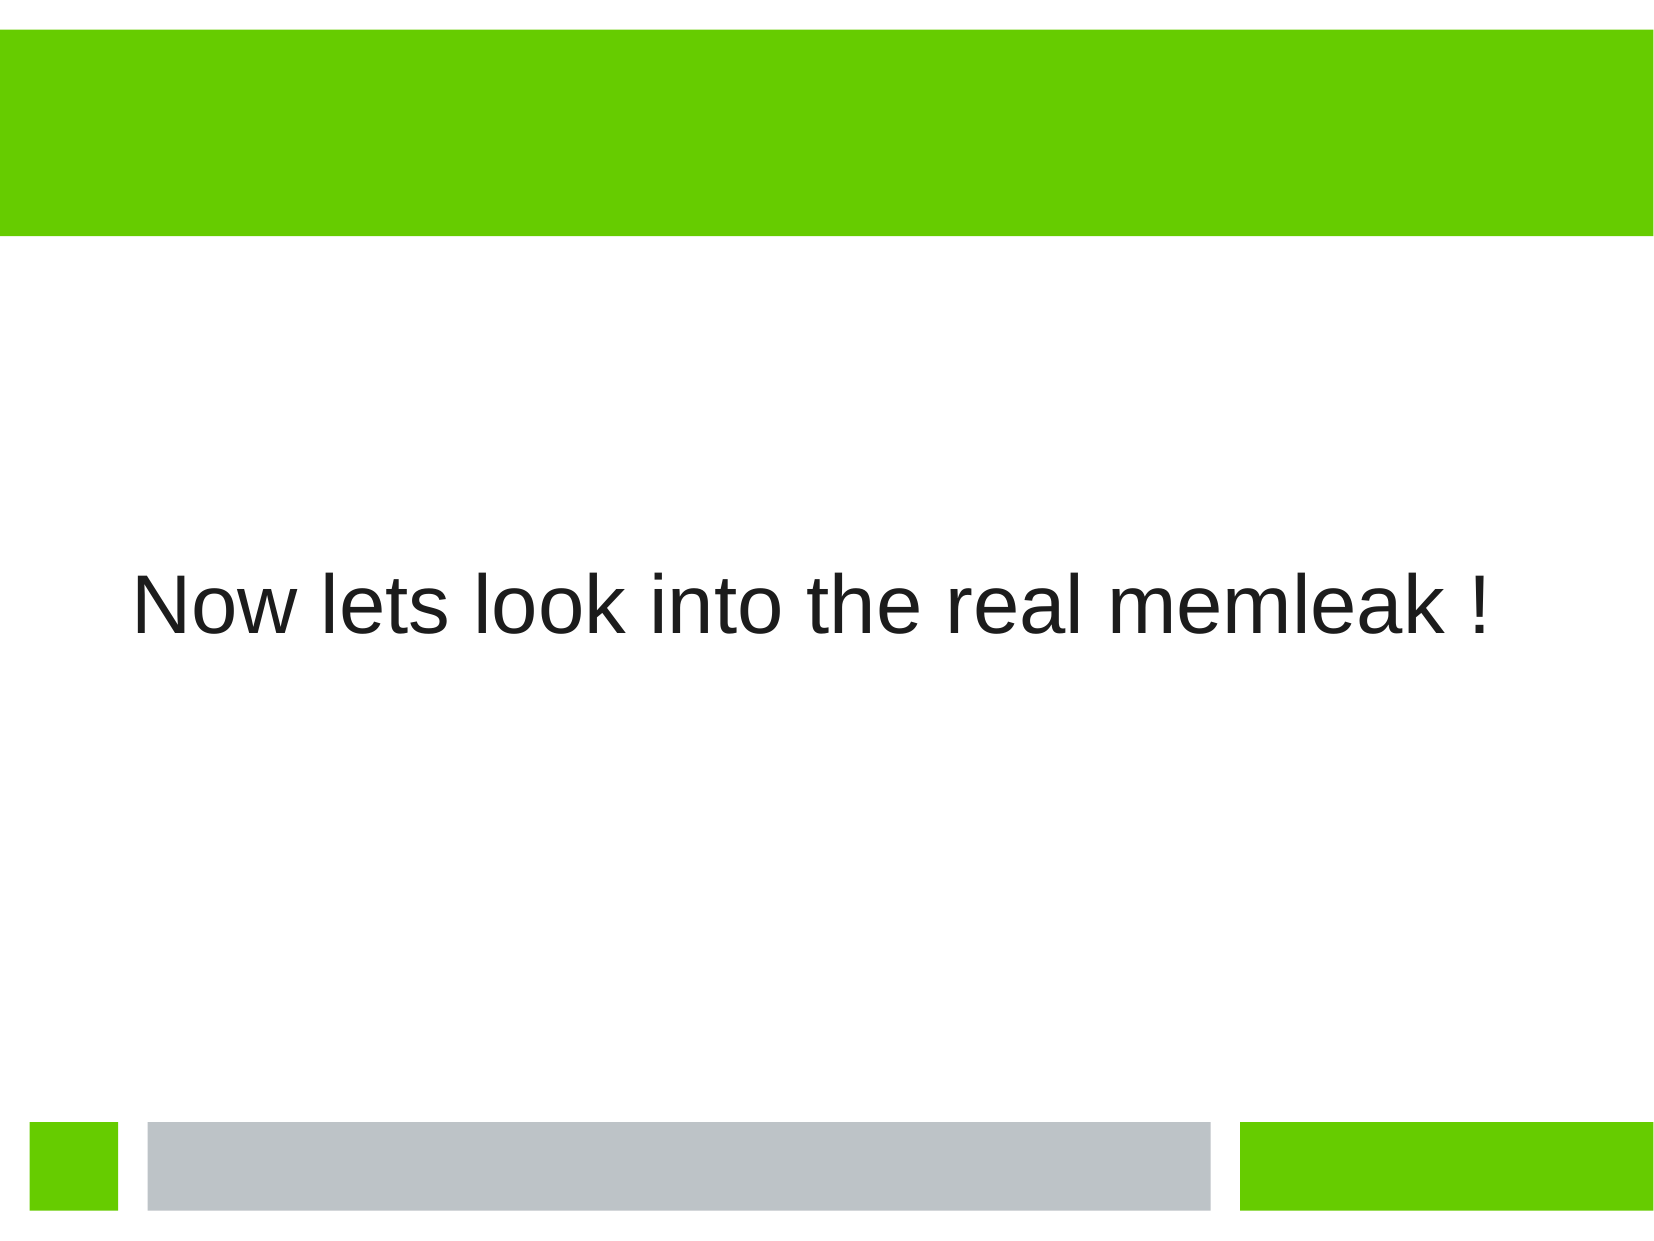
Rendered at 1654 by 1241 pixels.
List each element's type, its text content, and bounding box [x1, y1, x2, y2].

list Now lets look into the real memleak ! [59, 324, 1565, 1093]
